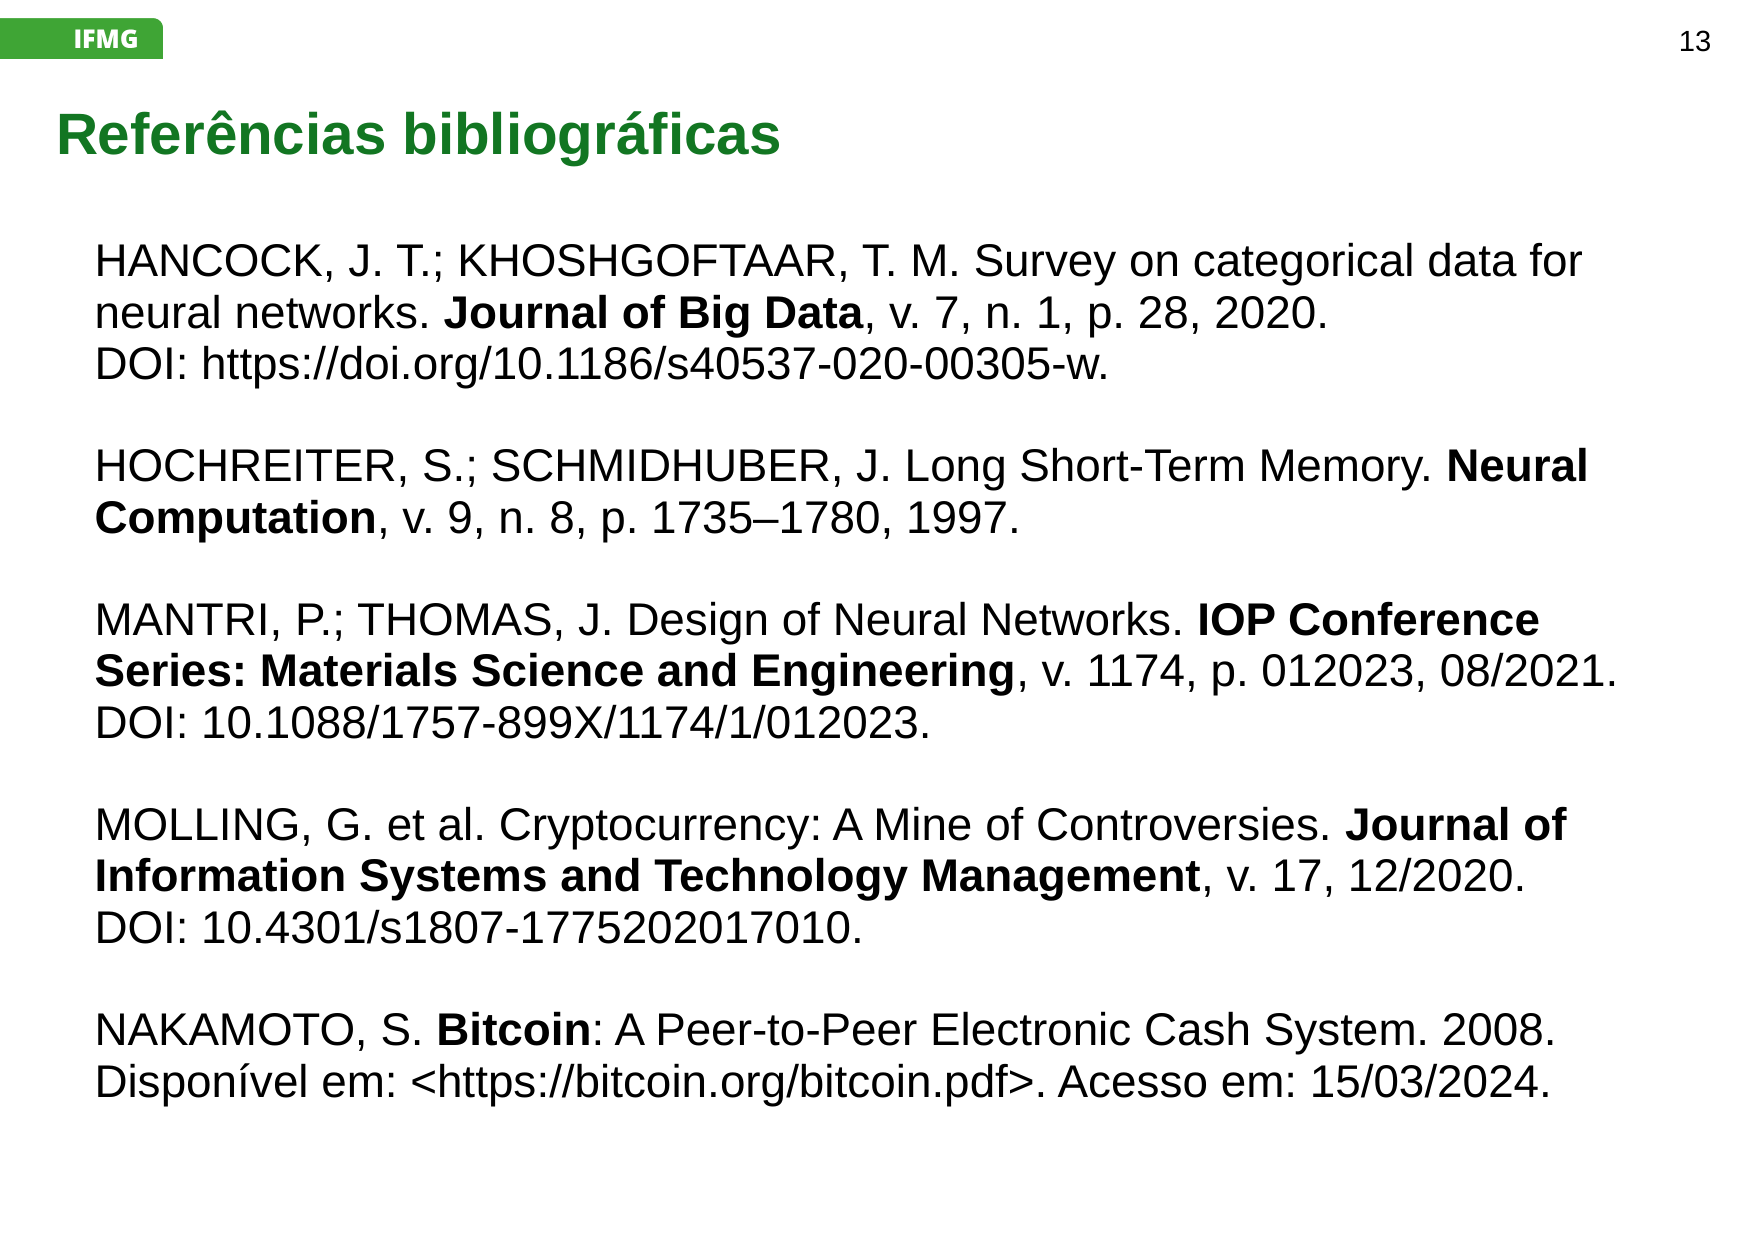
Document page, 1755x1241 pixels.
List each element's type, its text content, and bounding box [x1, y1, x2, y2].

text_box Referências bibliográficas [41, 94, 1713, 240]
picture [0, 17, 163, 62]
text_box HANCOCK, J. T.; KHOSHGOFTAAR, T. M. Survey on categorical data for neural networks. Journal of Big Data, v. 7, n. 1, p. 28, 2020. DOI: https://doi.org/10.1186/s40537-020-00305-w. HOCHREITER, S.; SCHMIDHUBER, J. Long Short-Term Memory. Neural Computation, v. 9, n. 8, p. 1735–1780, 1997. MANTRI, P.; THOMAS, J. Design of Neural Networks. IOP Conference Series: Materials Science and Engineering, v. 1174, p. 012023, 08/2021. DOI: 10.1088/1757-899X/1174/1/012023. MOLLING, G. et al. Cryptocurrency: A Mine of Controversies. Journal of Information Systems and Technology Management, v. 17, 12/2020. DOI: 10.4301/s1807-1775202017010. NAKAMOTO, S. Bitcoin: A Peer-to-Peer Electronic Cash System. 2008. Disponível em: <https://bitcoin.org/bitcoin.pdf>. Acesso em: 15/03/2024. [44, 227, 1713, 1115]
text_box <number> [1613, 17, 1755, 73]
